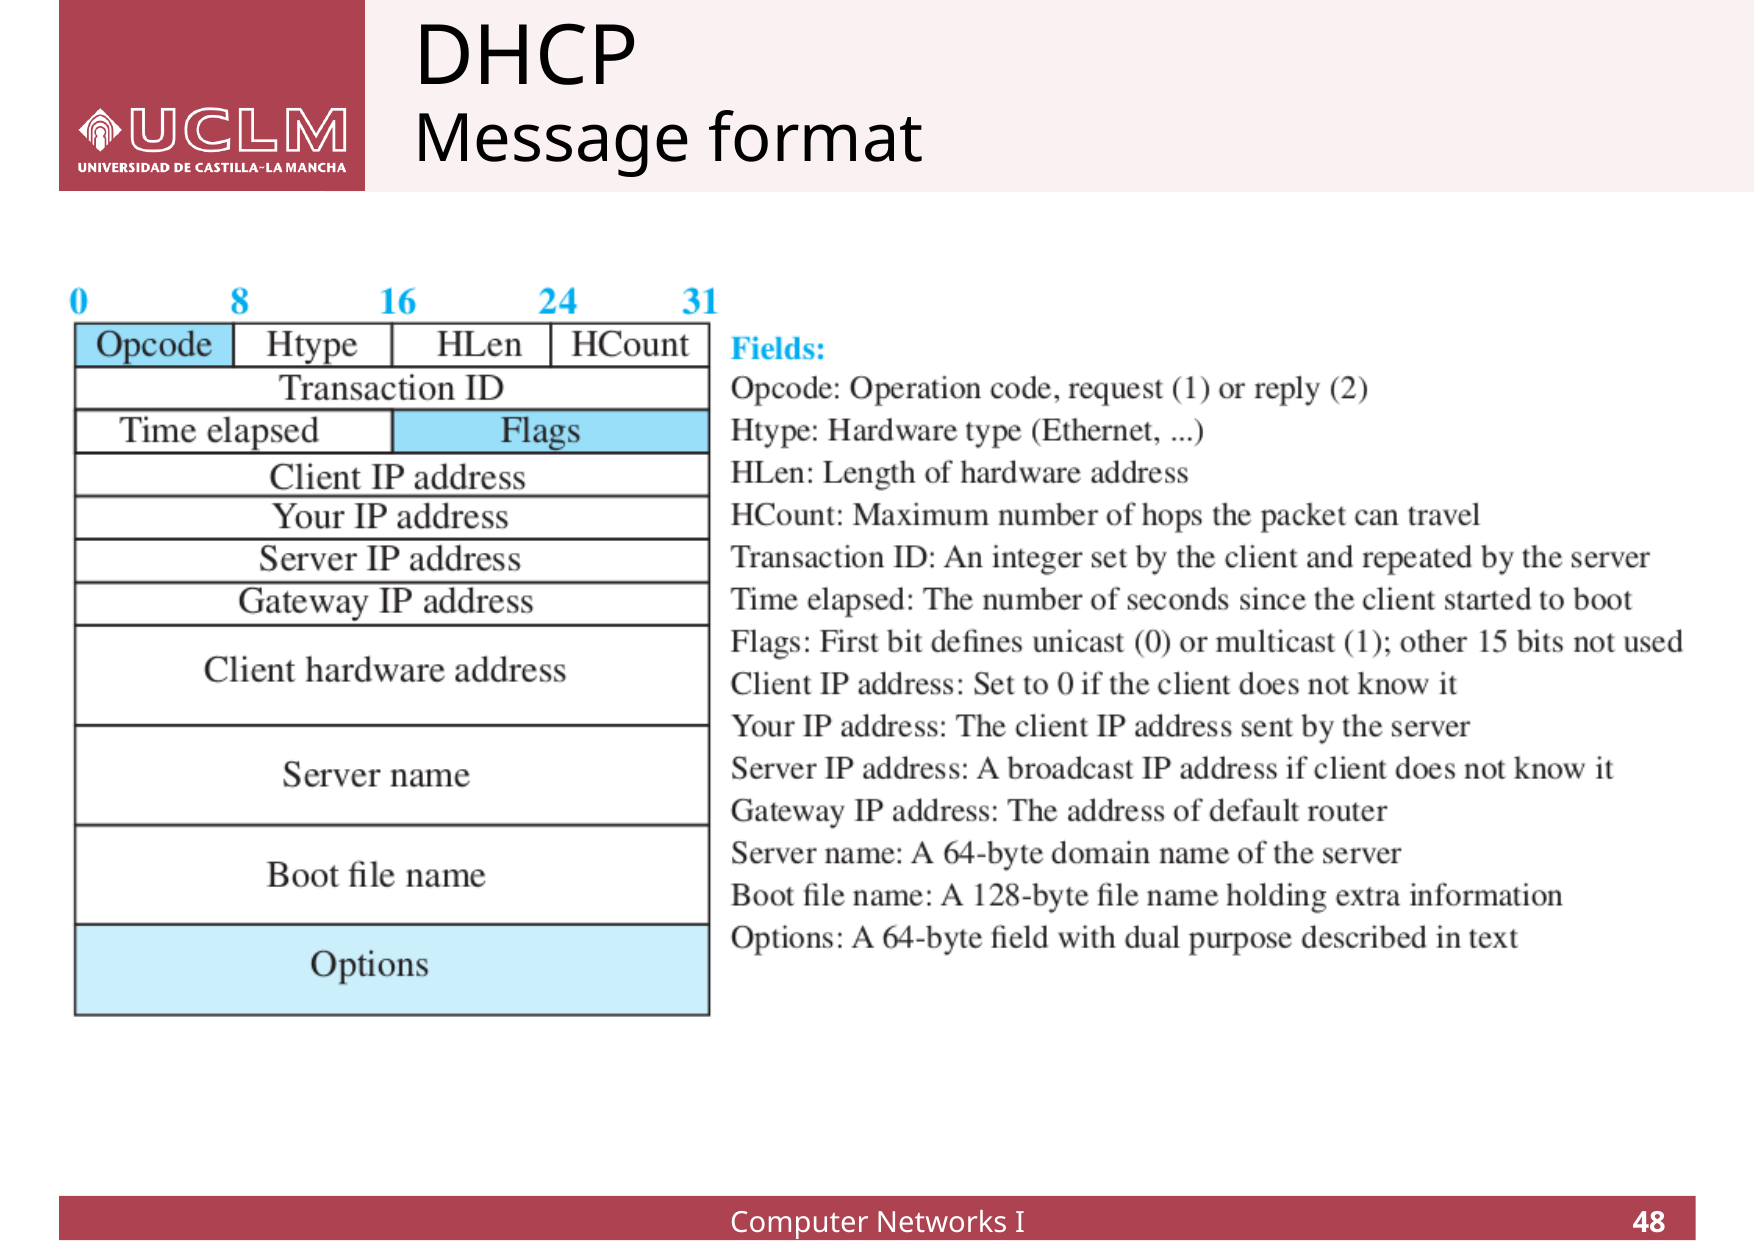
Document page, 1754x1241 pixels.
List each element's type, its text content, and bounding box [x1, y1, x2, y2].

title DHCP Message format [413, 0, 1667, 198]
picture [59, 0, 365, 191]
picture [54, 267, 1719, 1042]
